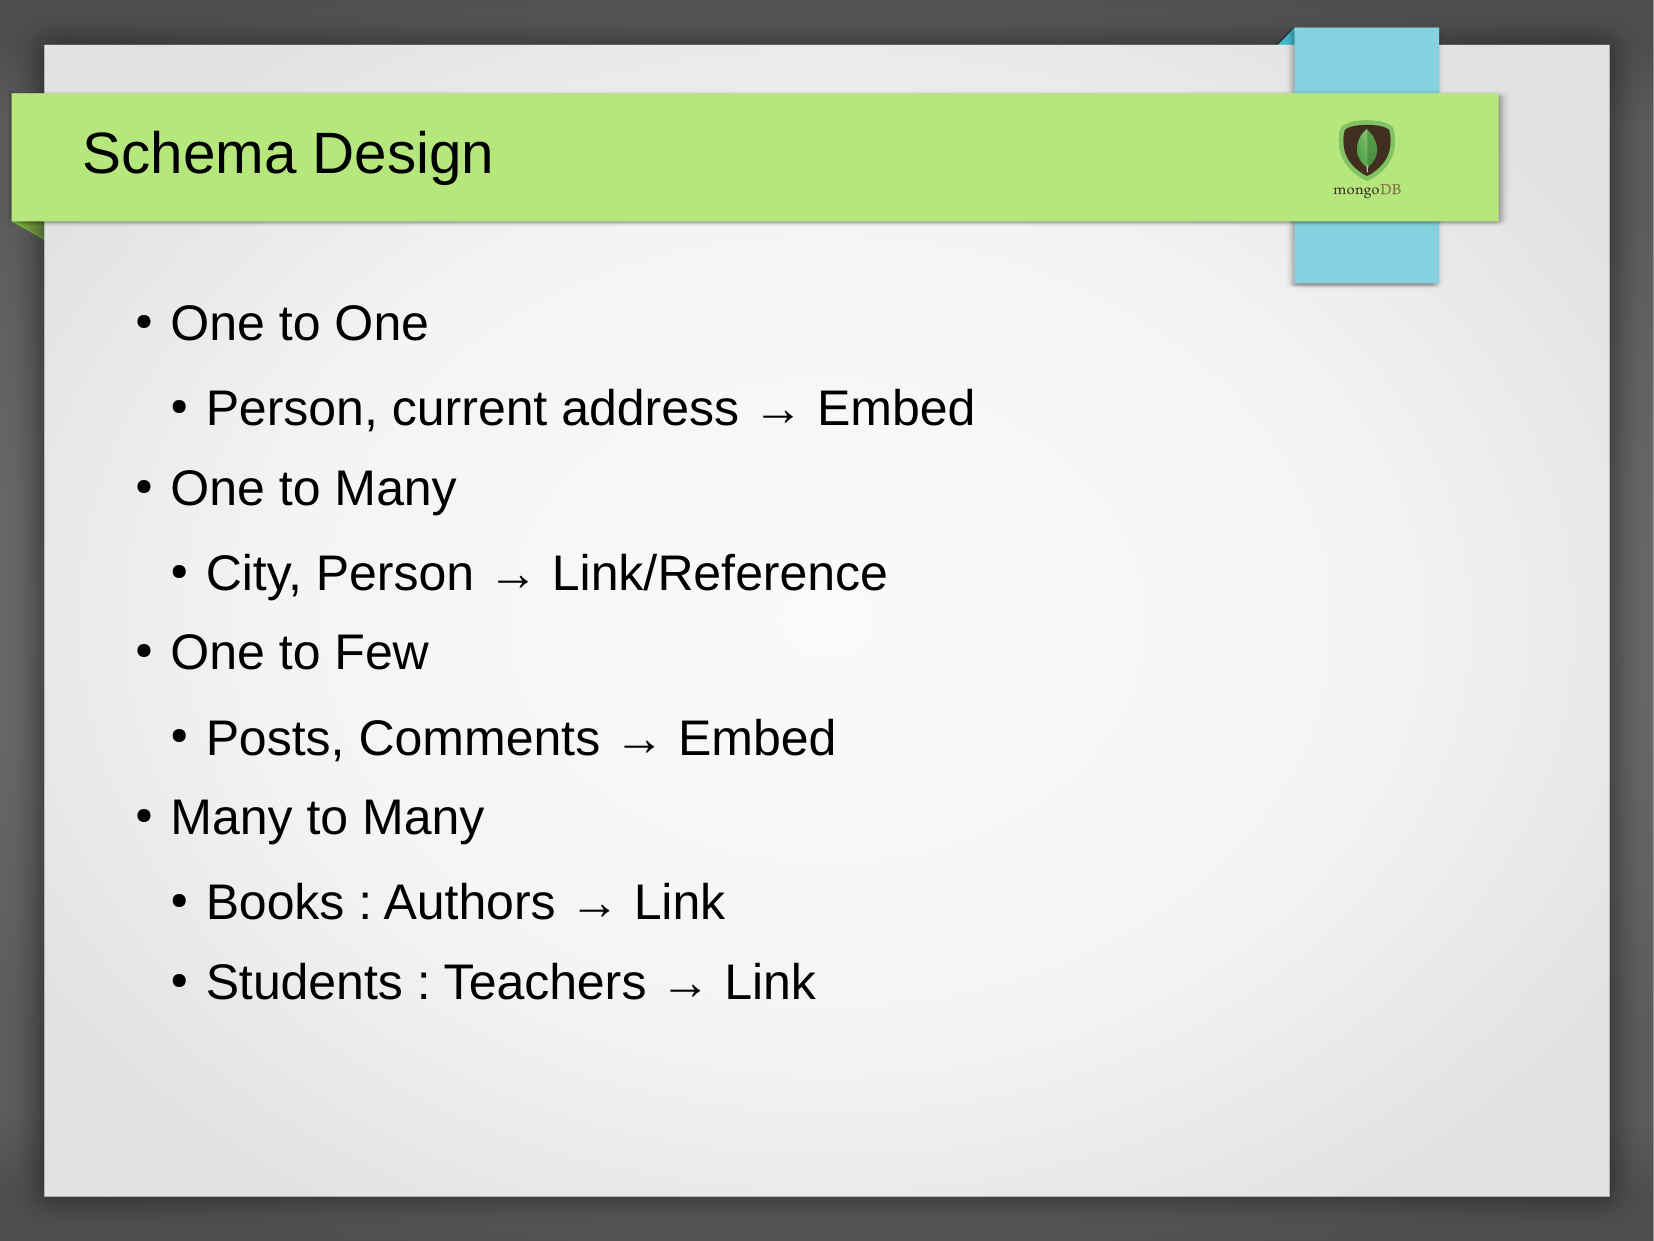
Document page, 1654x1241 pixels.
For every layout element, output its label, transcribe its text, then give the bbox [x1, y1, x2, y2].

list One to One Person, current address → Embed One to Many City, Person → Link/Reference One to Few Posts, Comments → Embed Many to Many Books : Authors → Link Students : Teachers → Link [135, 295, 1572, 1015]
title Schema Design [82, 94, 1264, 213]
picture [0, 0, 1654, 1241]
